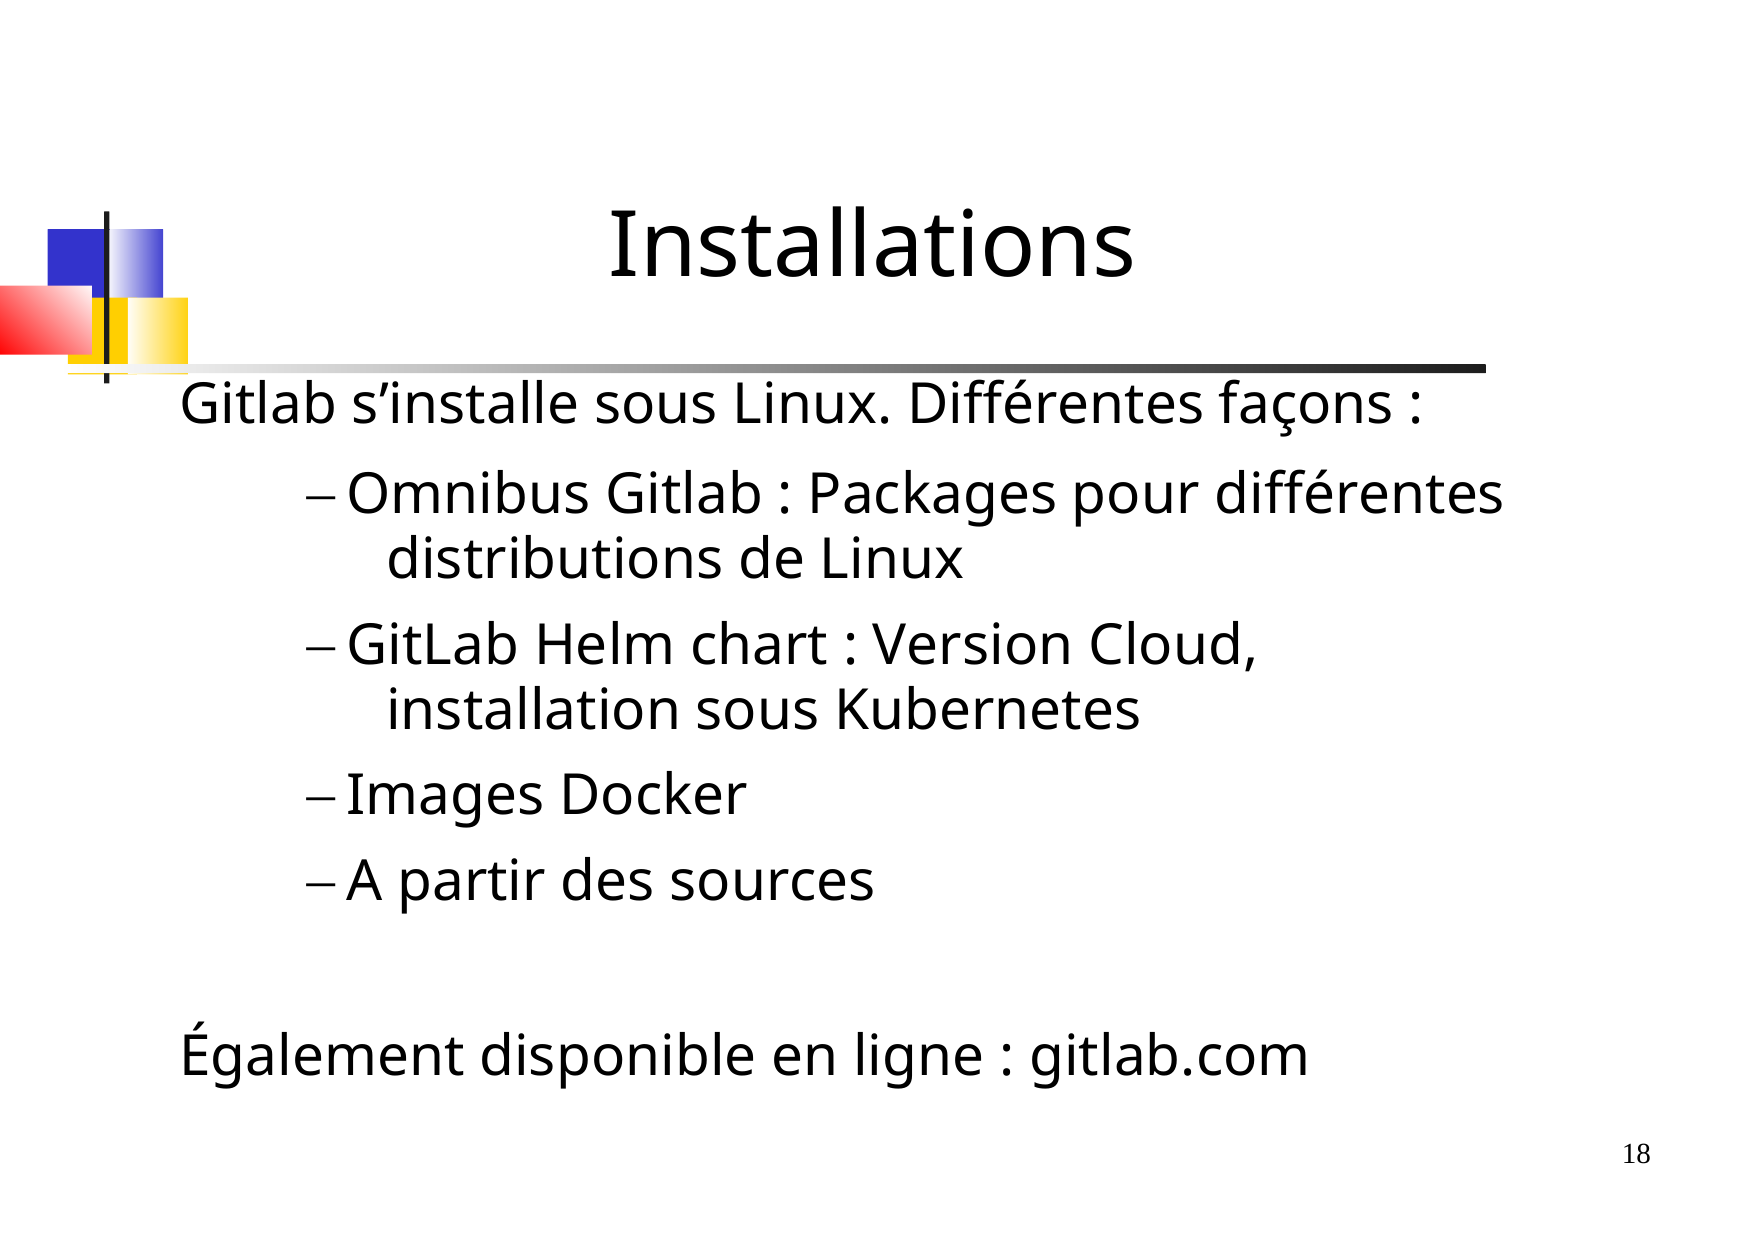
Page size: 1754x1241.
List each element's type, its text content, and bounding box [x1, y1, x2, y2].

list Gitlab s’installe sous Linux. Différentes façons : Omnibus Gitlab : Packages pour différentes distributions de Linux GitLab Helm chart : Version Cloud, installation sous Kubernetes Images Docker A partir des sources Également disponible en ligne : gitlab.com [179, 371, 1567, 1091]
title Installations [179, 139, 1567, 351]
